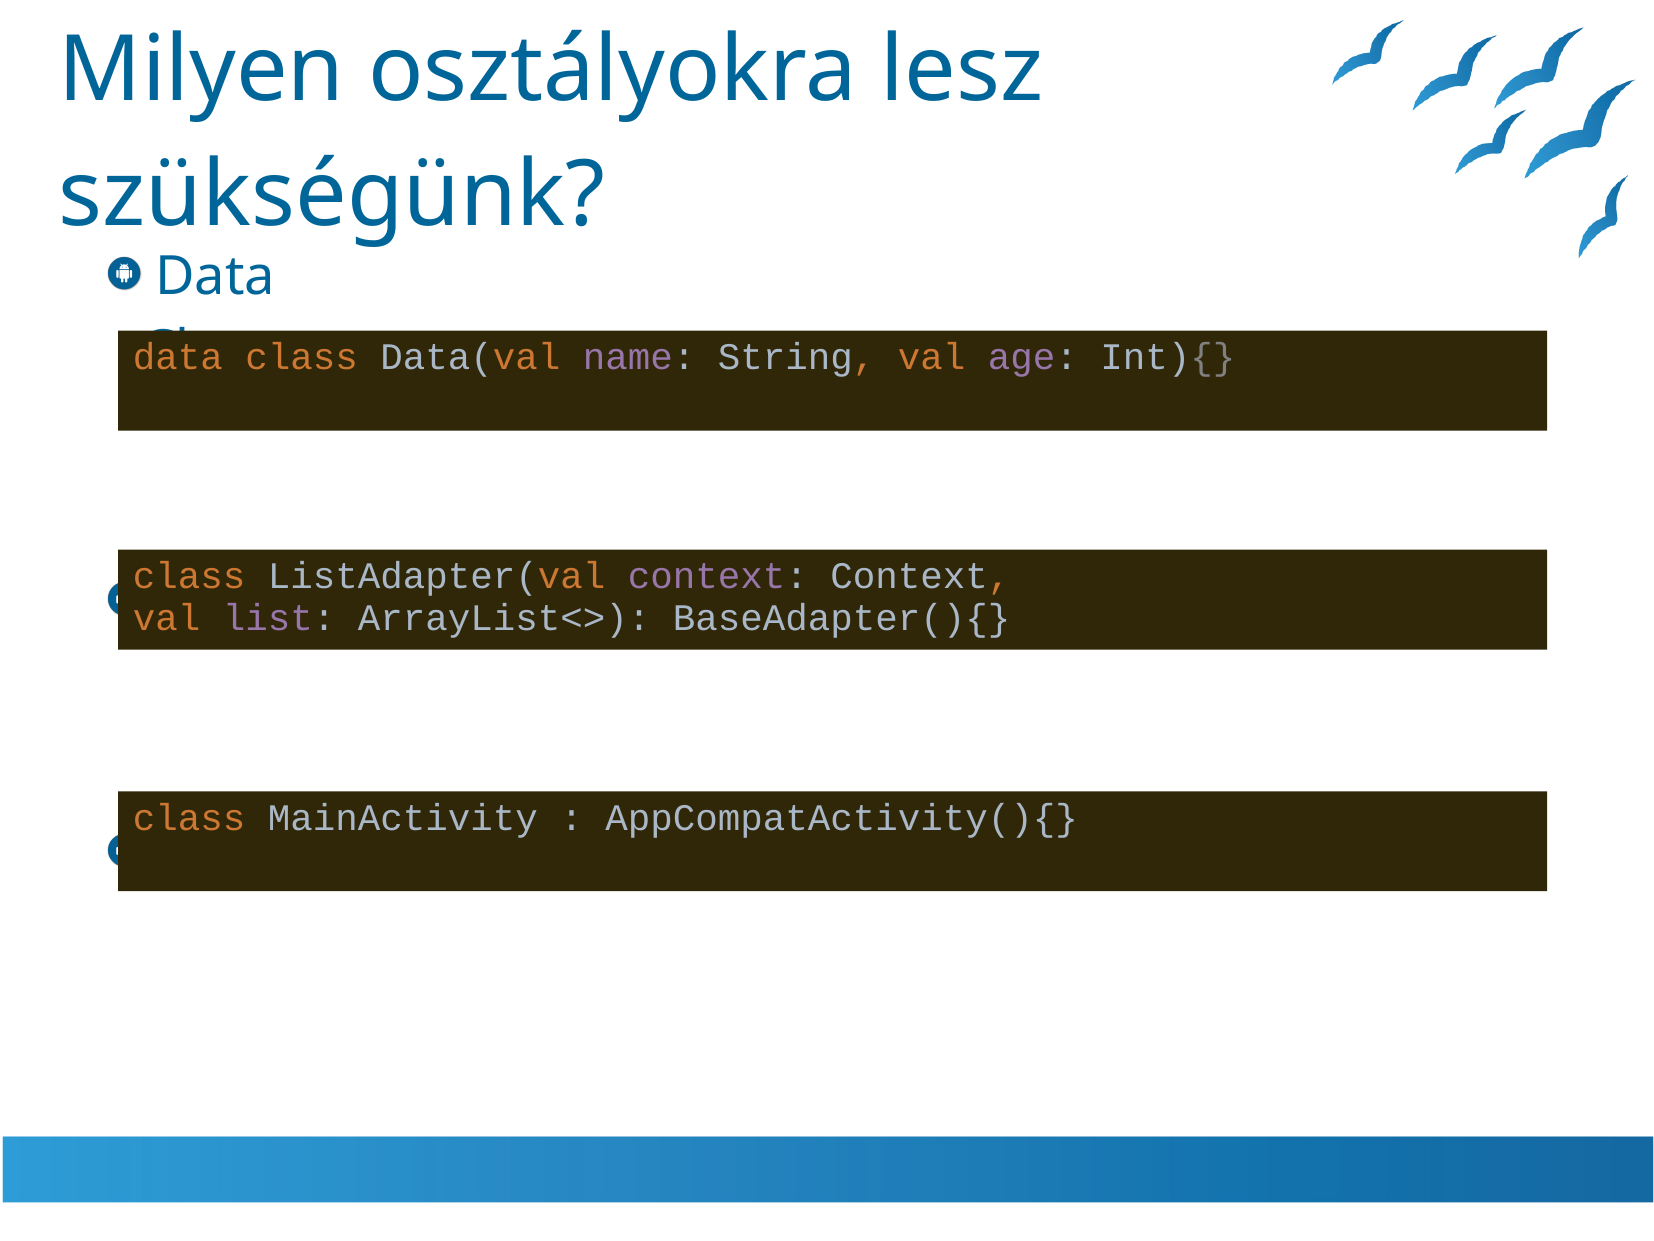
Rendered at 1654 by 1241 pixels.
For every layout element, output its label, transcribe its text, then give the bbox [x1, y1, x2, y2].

list Data Class: Adapter: Activity [106, 236, 426, 1123]
text_box class MainActivity : AppCompatActivity(){} [118, 791, 1548, 892]
picture [0, 0, 1654, 1241]
text_box data class Data(val name: String, val age: Int){} [118, 330, 1548, 431]
text_box class ListAdapter(val context: Context, val list: ArrayList<>): BaseAdapter(){} [118, 549, 1548, 650]
title Milyen osztályokra lesz szükségünk? [59, 35, 1441, 220]
